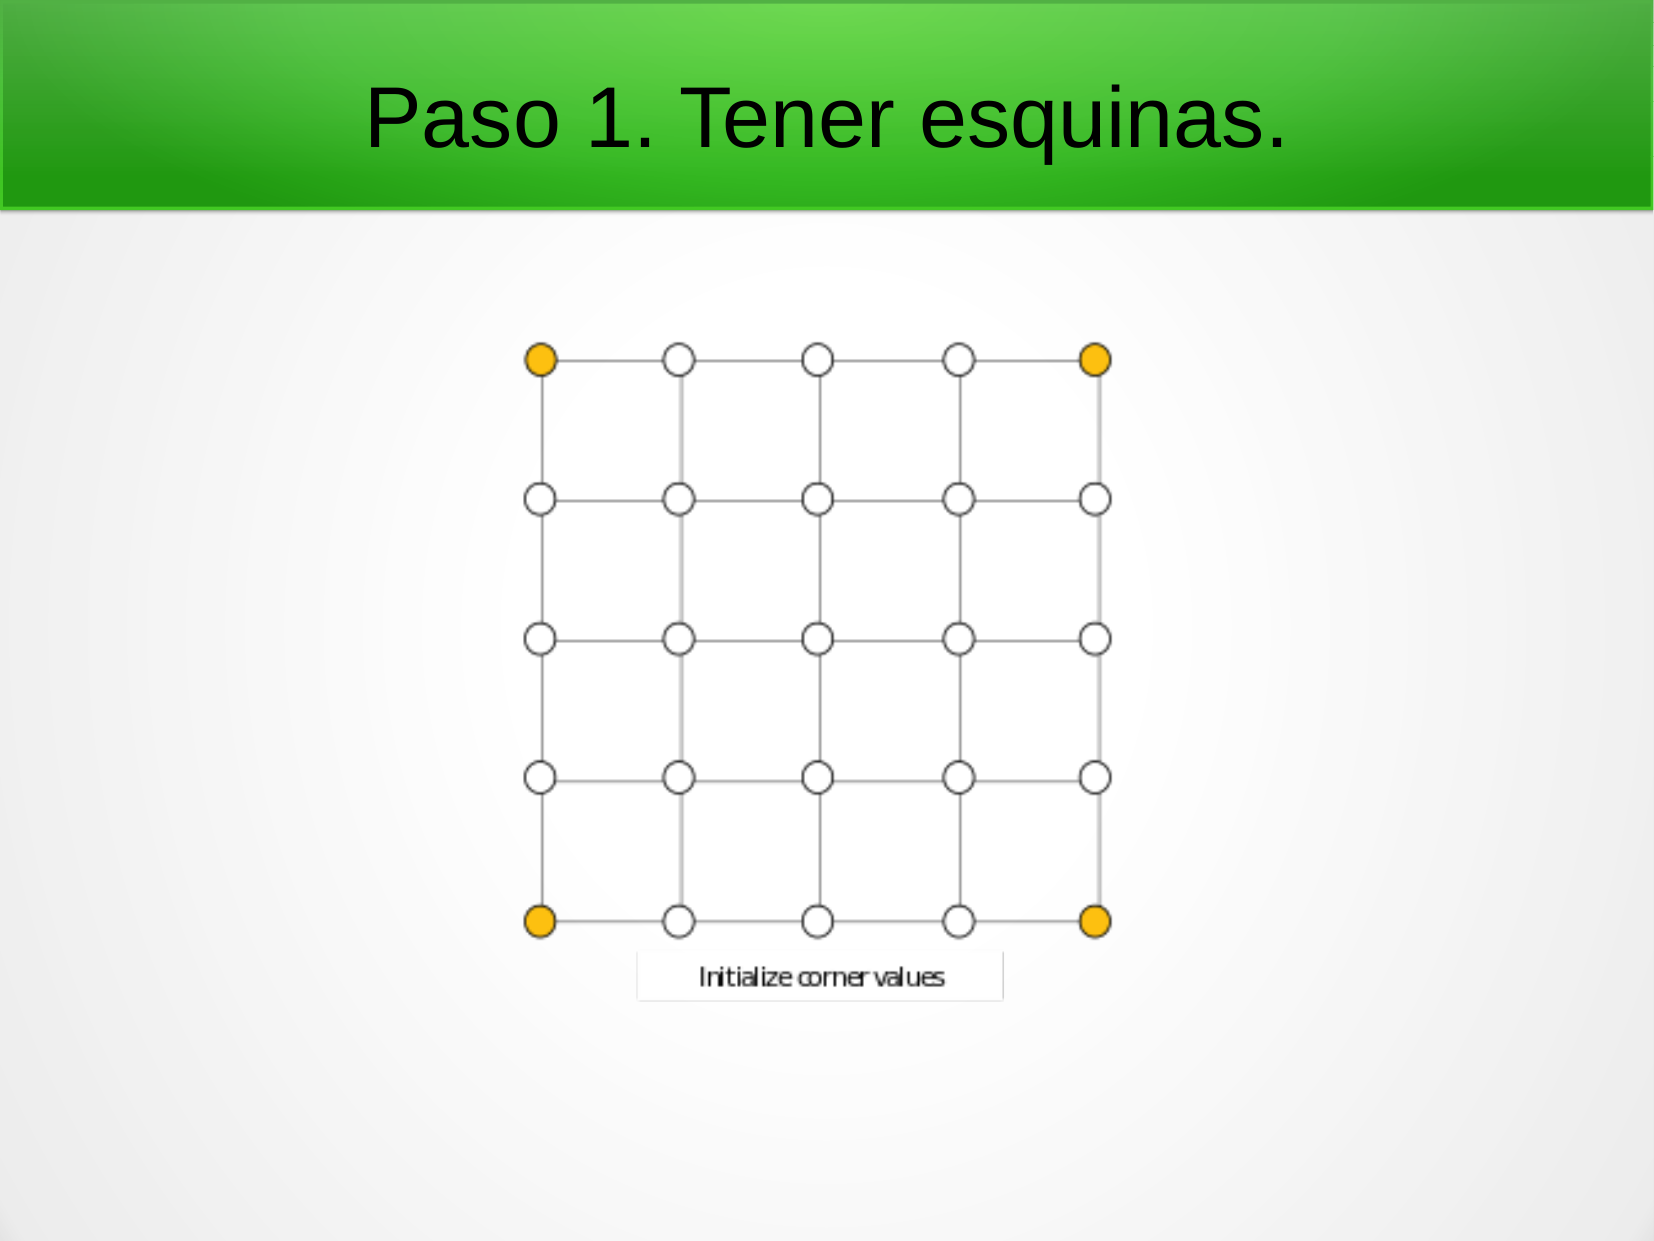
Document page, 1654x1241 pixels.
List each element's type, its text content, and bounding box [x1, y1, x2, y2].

title Paso 1. Tener esquinas. [82, 47, 1571, 189]
picture [468, 299, 1186, 1019]
